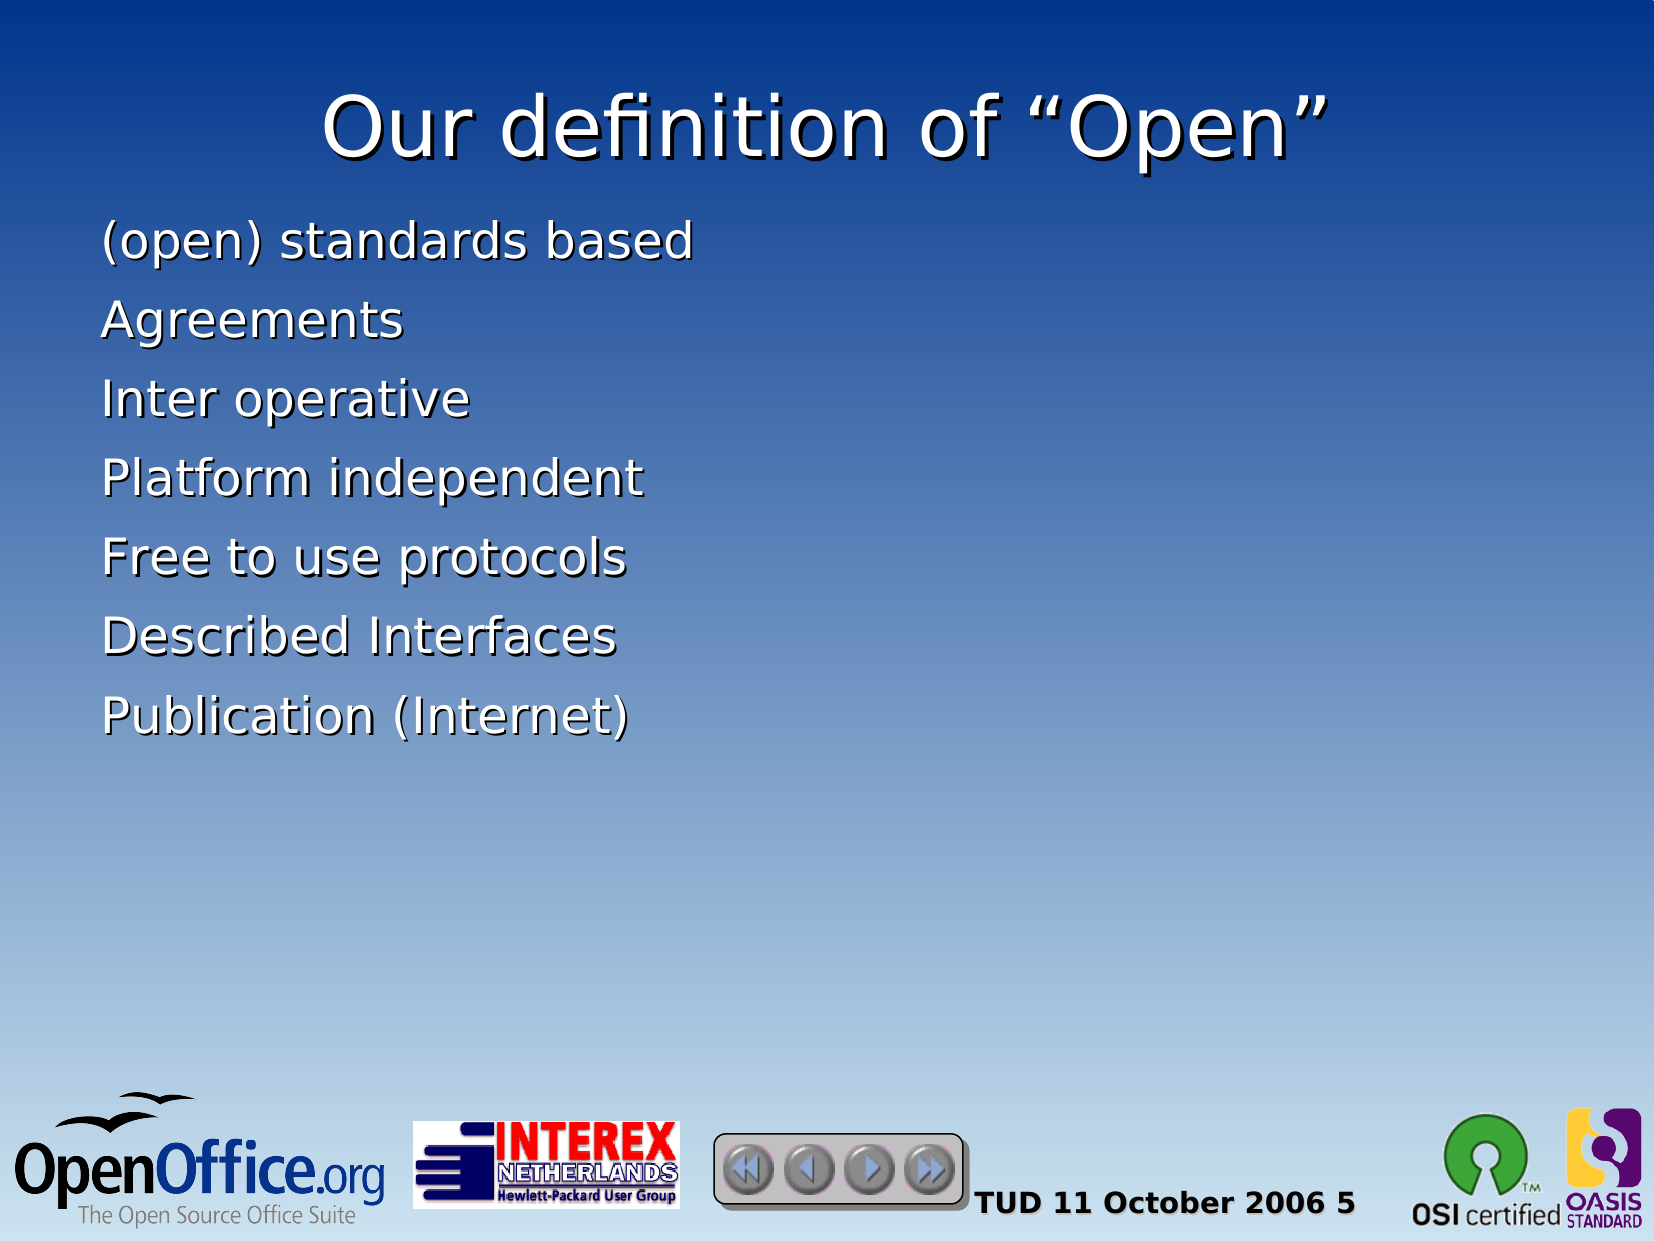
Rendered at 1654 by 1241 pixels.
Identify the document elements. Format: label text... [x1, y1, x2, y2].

picture [784, 1144, 835, 1195]
picture [1405, 1102, 1654, 1238]
list (open) standards based Agreements Inter operative Platform independent Free to use protocols Described Interfaces Publication (Internet) [82, 212, 1571, 1069]
picture [723, 1144, 774, 1195]
picture [904, 1144, 955, 1195]
text_box TUD 11 October 2006 32 [980, 1181, 1506, 1241]
title Our definition of “Open” [82, 49, 1571, 207]
picture [413, 1121, 680, 1209]
picture [15, 1092, 384, 1229]
text_box [714, 1133, 963, 1204]
picture [844, 1144, 895, 1195]
